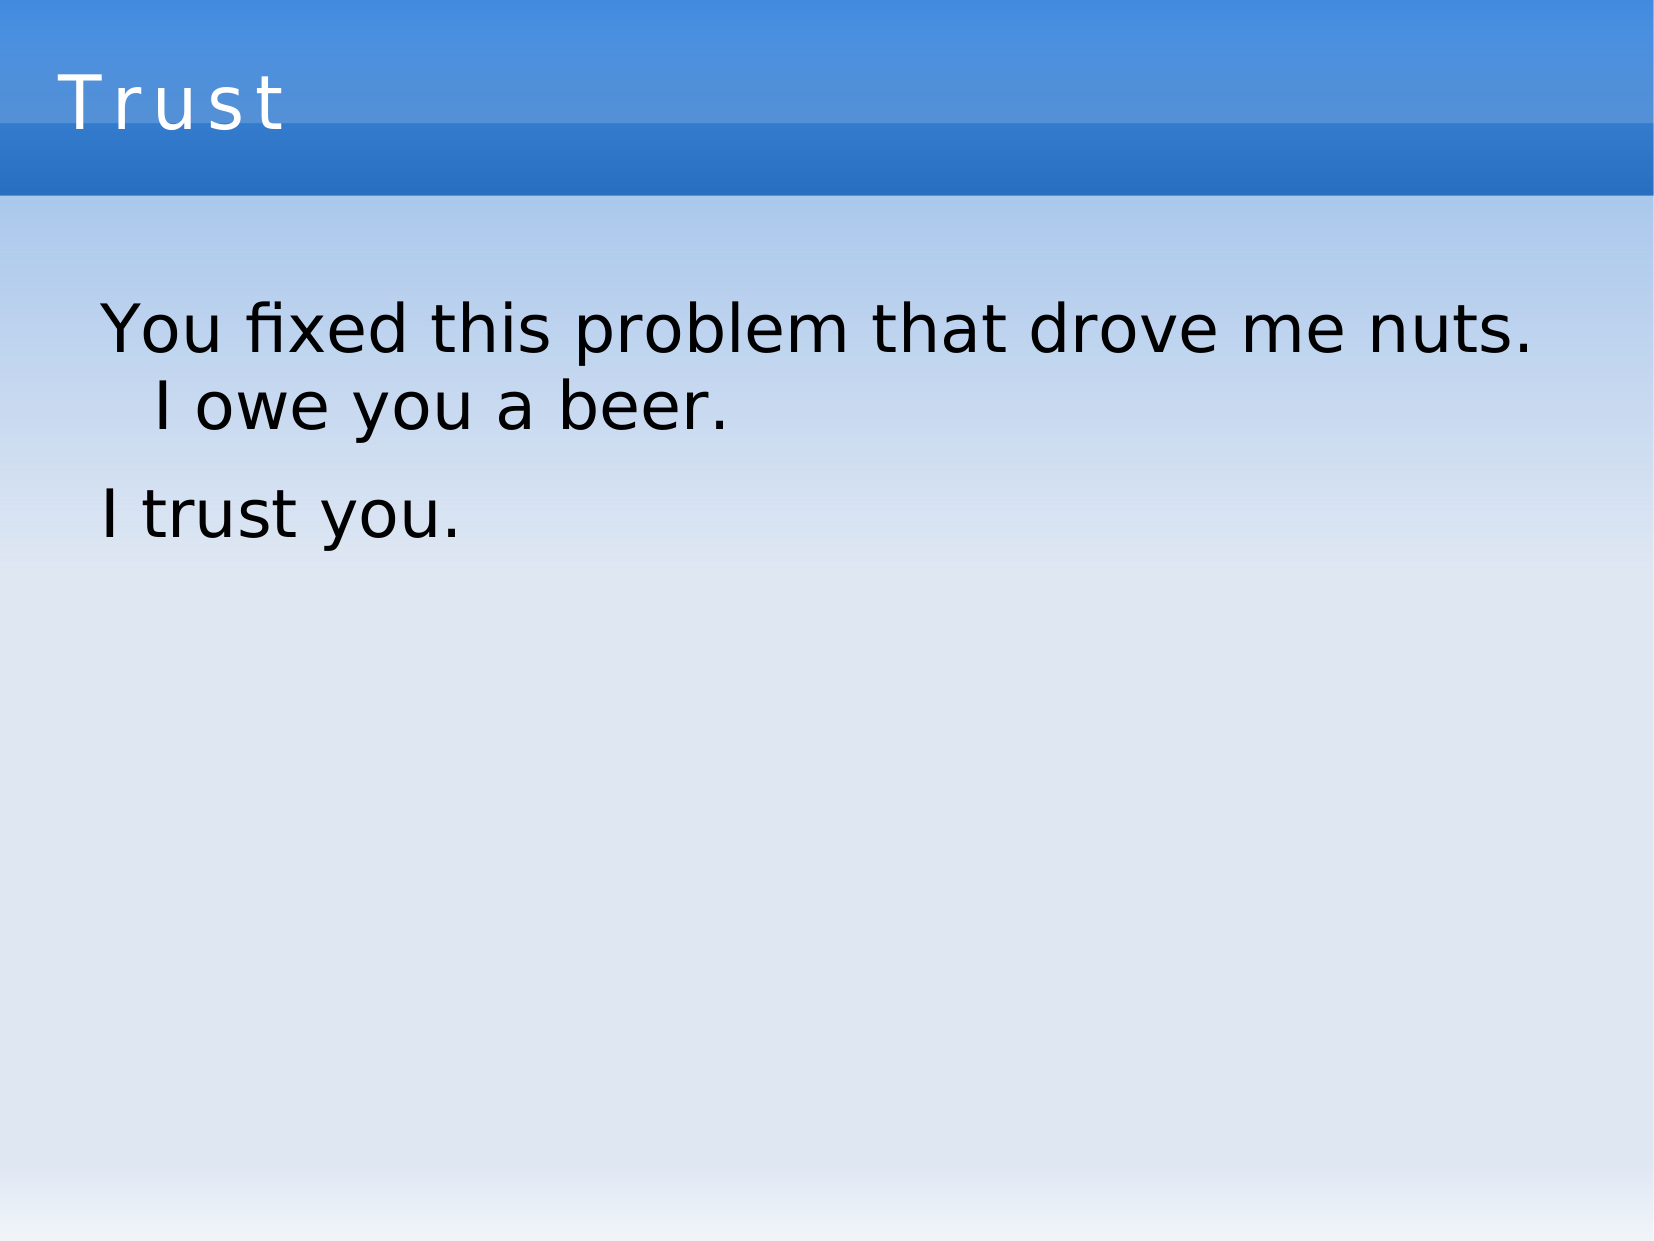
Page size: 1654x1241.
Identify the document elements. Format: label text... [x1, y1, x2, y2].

list You fixed this problem that drove me nuts. I owe you a beer. I trust you. [82, 290, 1571, 1109]
title Trust [59, 29, 1270, 178]
picture [0, 0, 1654, 1241]
